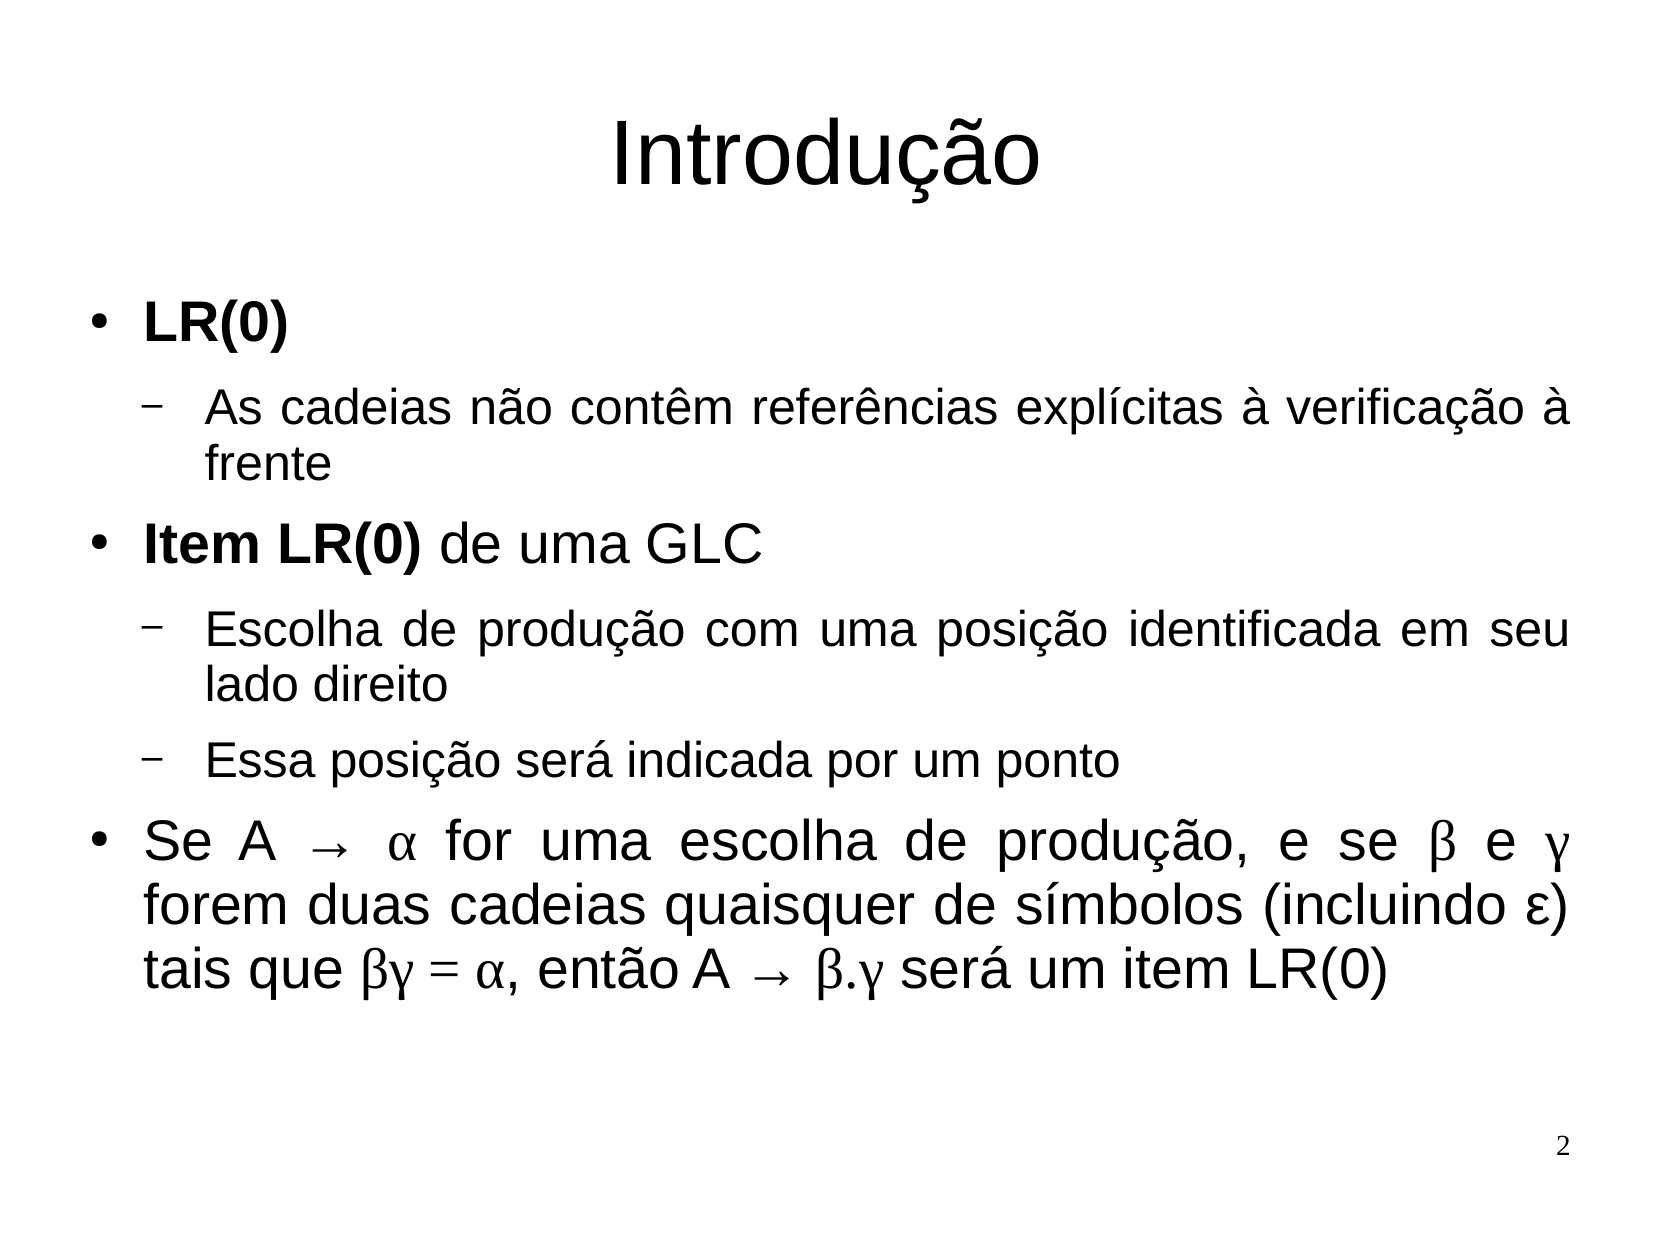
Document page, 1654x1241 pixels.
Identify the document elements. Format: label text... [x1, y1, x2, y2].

title Introdução [82, 49, 1571, 257]
list LR(0) As cadeias não contêm referências explícitas à verificação à frente Item LR(0) de uma GLC Escolha de produção com uma posição identificada em seu lado direito Essa posição será indicada por um ponto Se A → α for uma escolha de produção, e se β e γ forem duas cadeias quaisquer de símbolos (incluindo ε) tais que βγ = α, então A → β.γ será um item LR(0) [82, 290, 1571, 1010]
